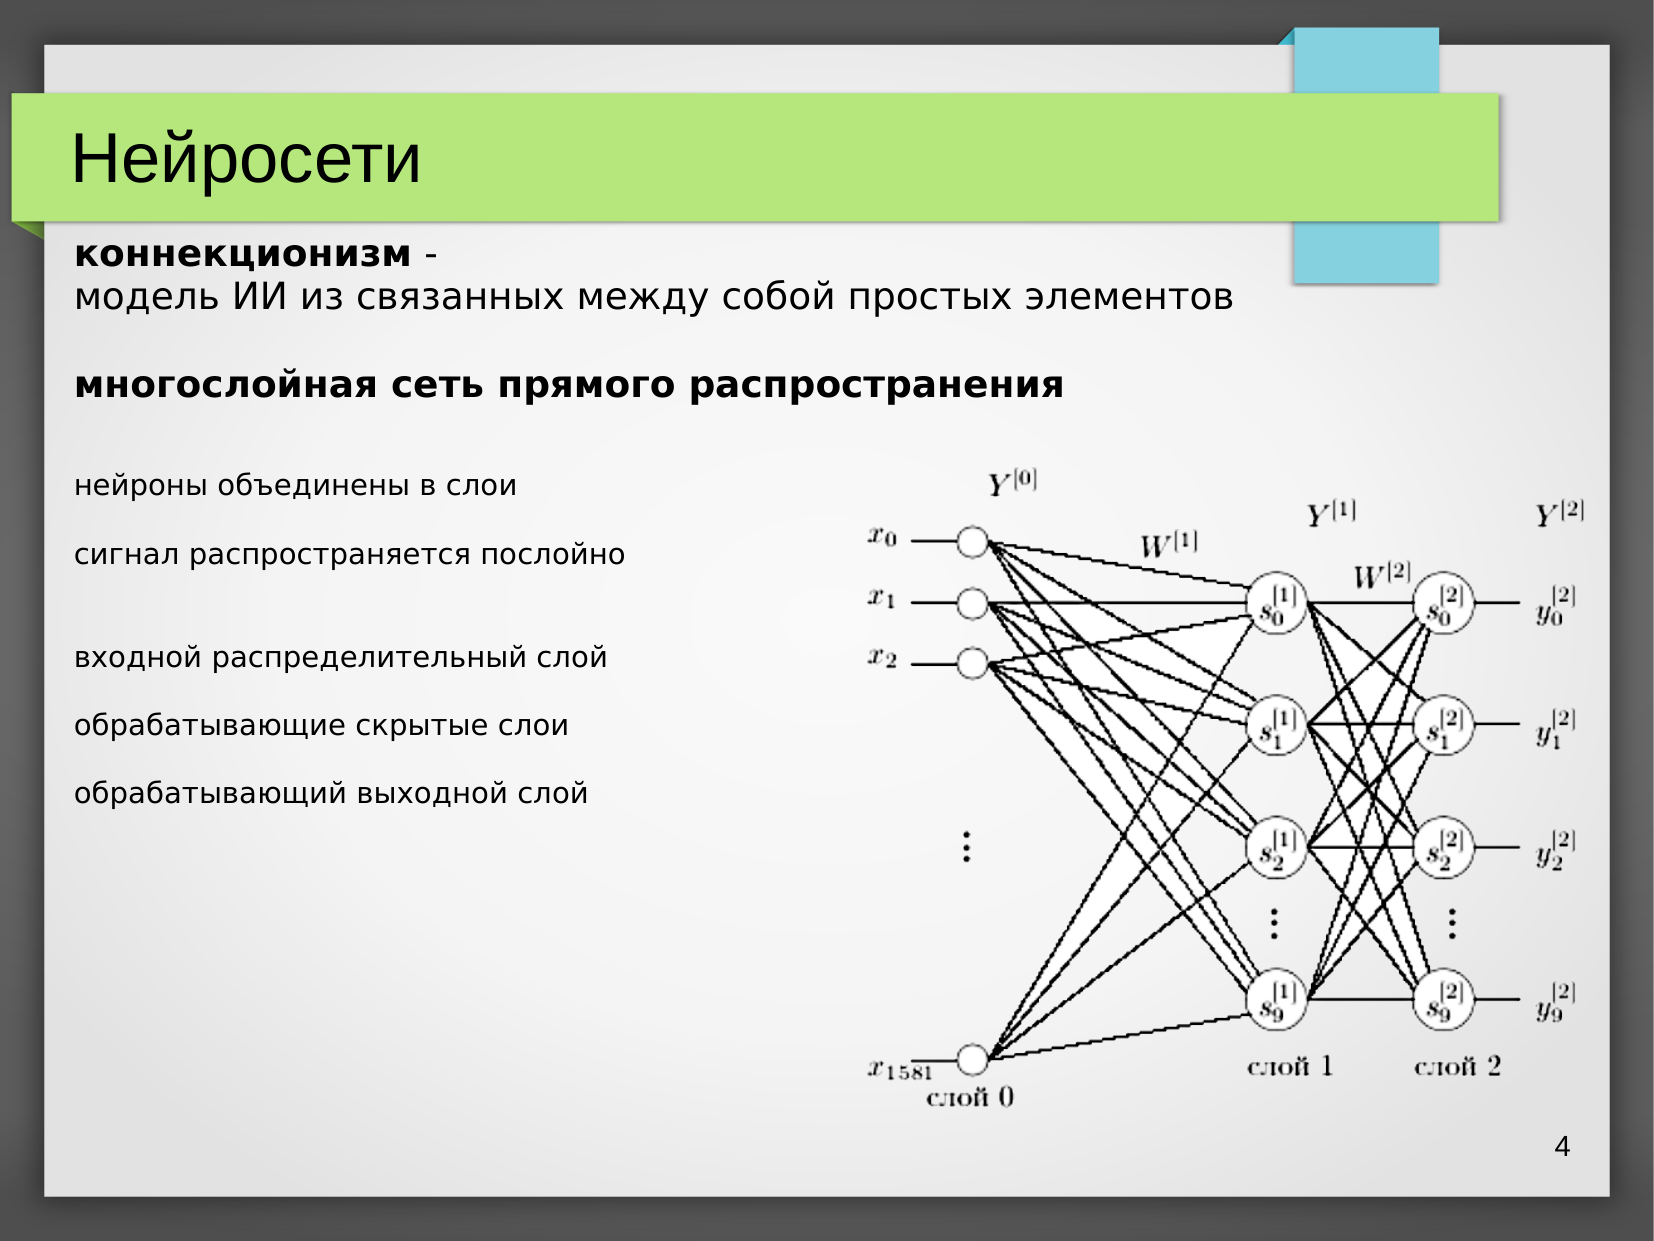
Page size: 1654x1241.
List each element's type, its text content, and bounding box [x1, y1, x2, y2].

text_box нейроны объединены в слои сигнал распространяется послойно входной распределительный слой обрабатывающие скрытые слои обрабатывающий выходной слой [59, 461, 650, 922]
picture [0, 0, 1654, 1241]
text_box коннекционизм - модель ИИ из связанных между собой простых элементов многослойная сеть прямого распространения [59, 224, 1288, 414]
title Нейросети [70, 118, 1205, 199]
